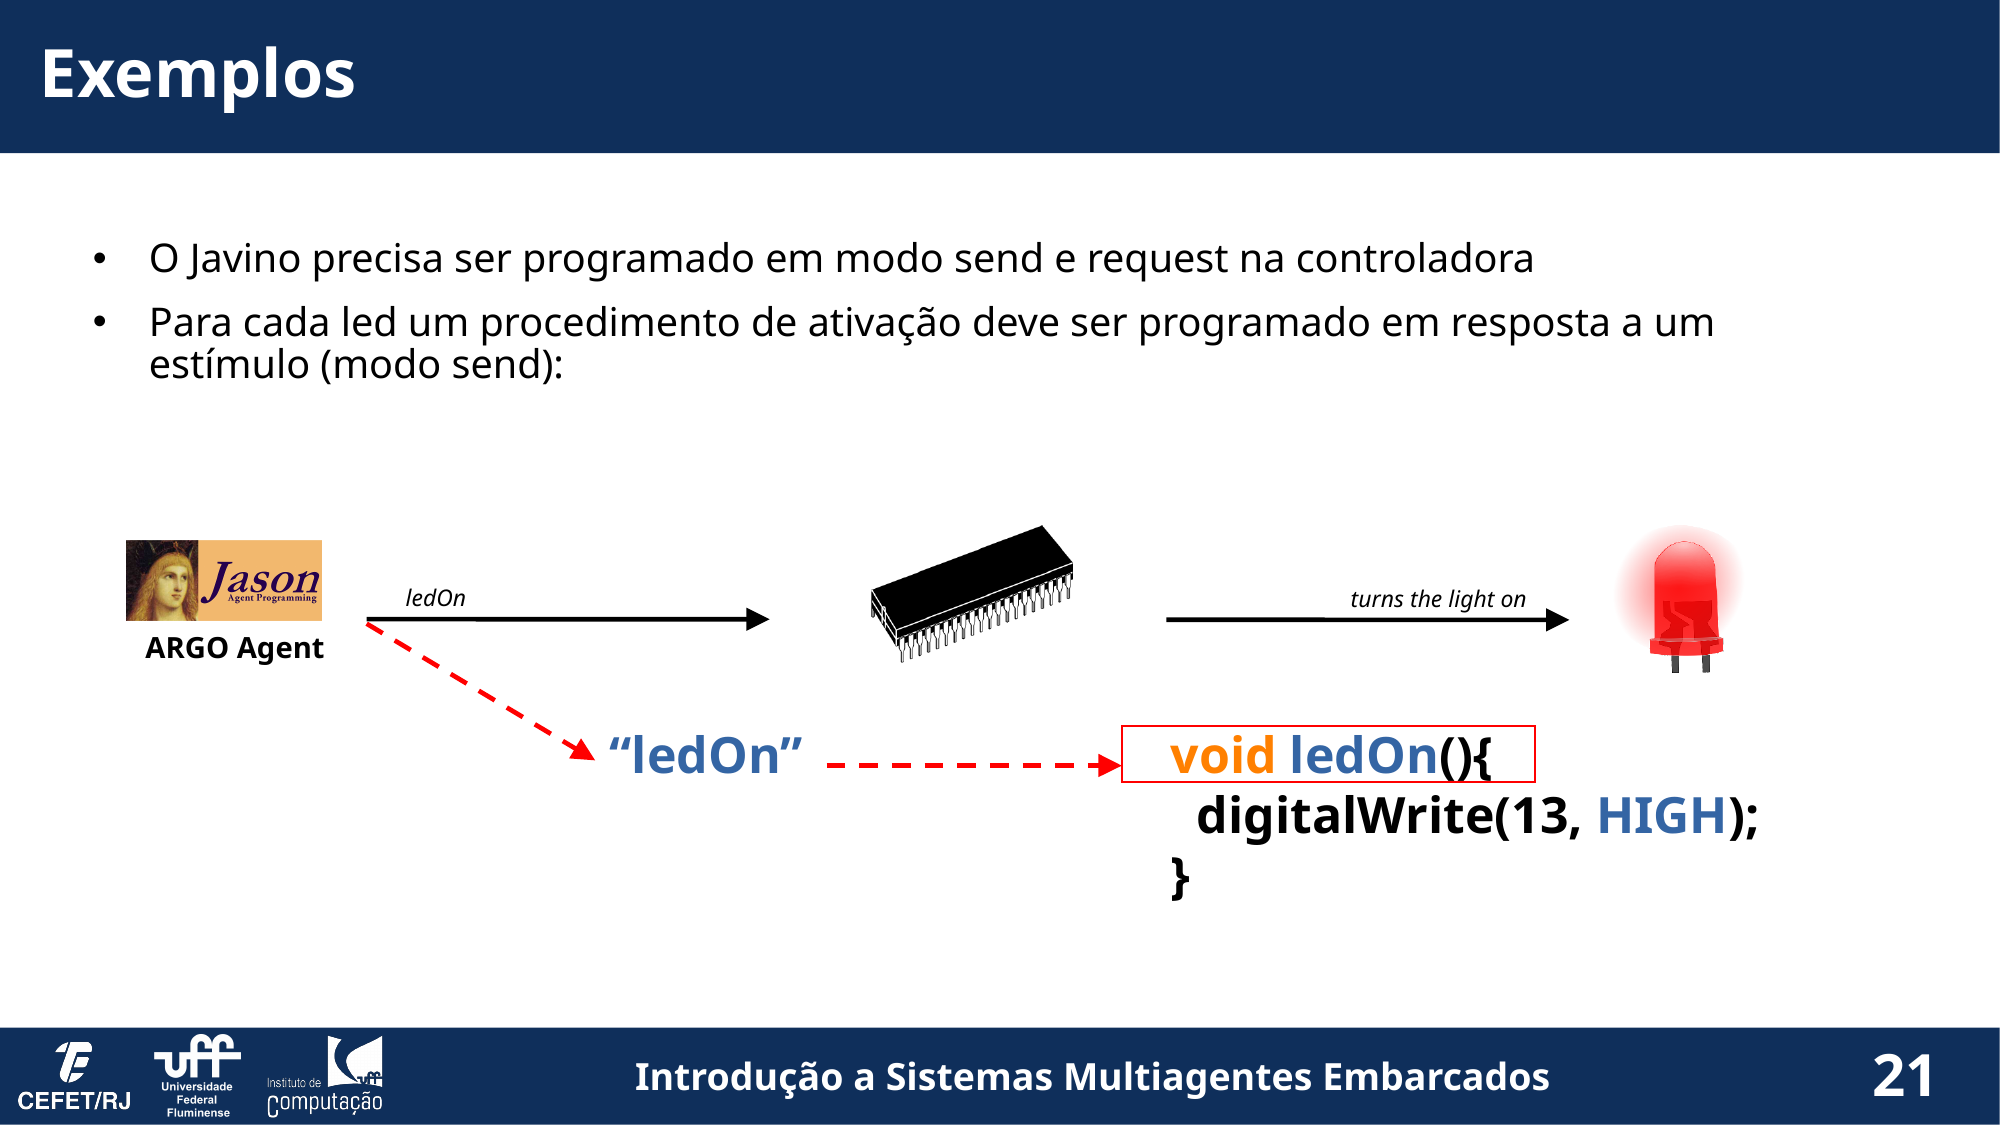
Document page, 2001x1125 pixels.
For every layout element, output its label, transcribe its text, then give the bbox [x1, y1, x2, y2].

picture [871, 525, 1073, 663]
text_box Exemplos [25, 23, 2000, 119]
picture [1605, 525, 1754, 673]
text_box O Javino precisa ser programado em modo send e request na controladora Para cada led um procedimento de ativação deve ser programado em resposta a um estímulo (modo send): [77, 231, 1833, 1006]
text_box ARGO Agent [110, 622, 361, 672]
text_box void ledOn(){ digitalWrite(13, HIGH); } [1155, 716, 1979, 1004]
text_box void ledOn(){ digitalWrite(13, HIGH); } [1155, 727, 1534, 781]
text_box turns the light on [1316, 576, 1561, 620]
picture [153, 1033, 242, 1122]
text_box “ledOn” [594, 716, 862, 798]
picture [265, 1033, 384, 1118]
picture [18, 1021, 130, 1125]
text_box ledOn [378, 576, 493, 619]
picture [126, 540, 322, 621]
